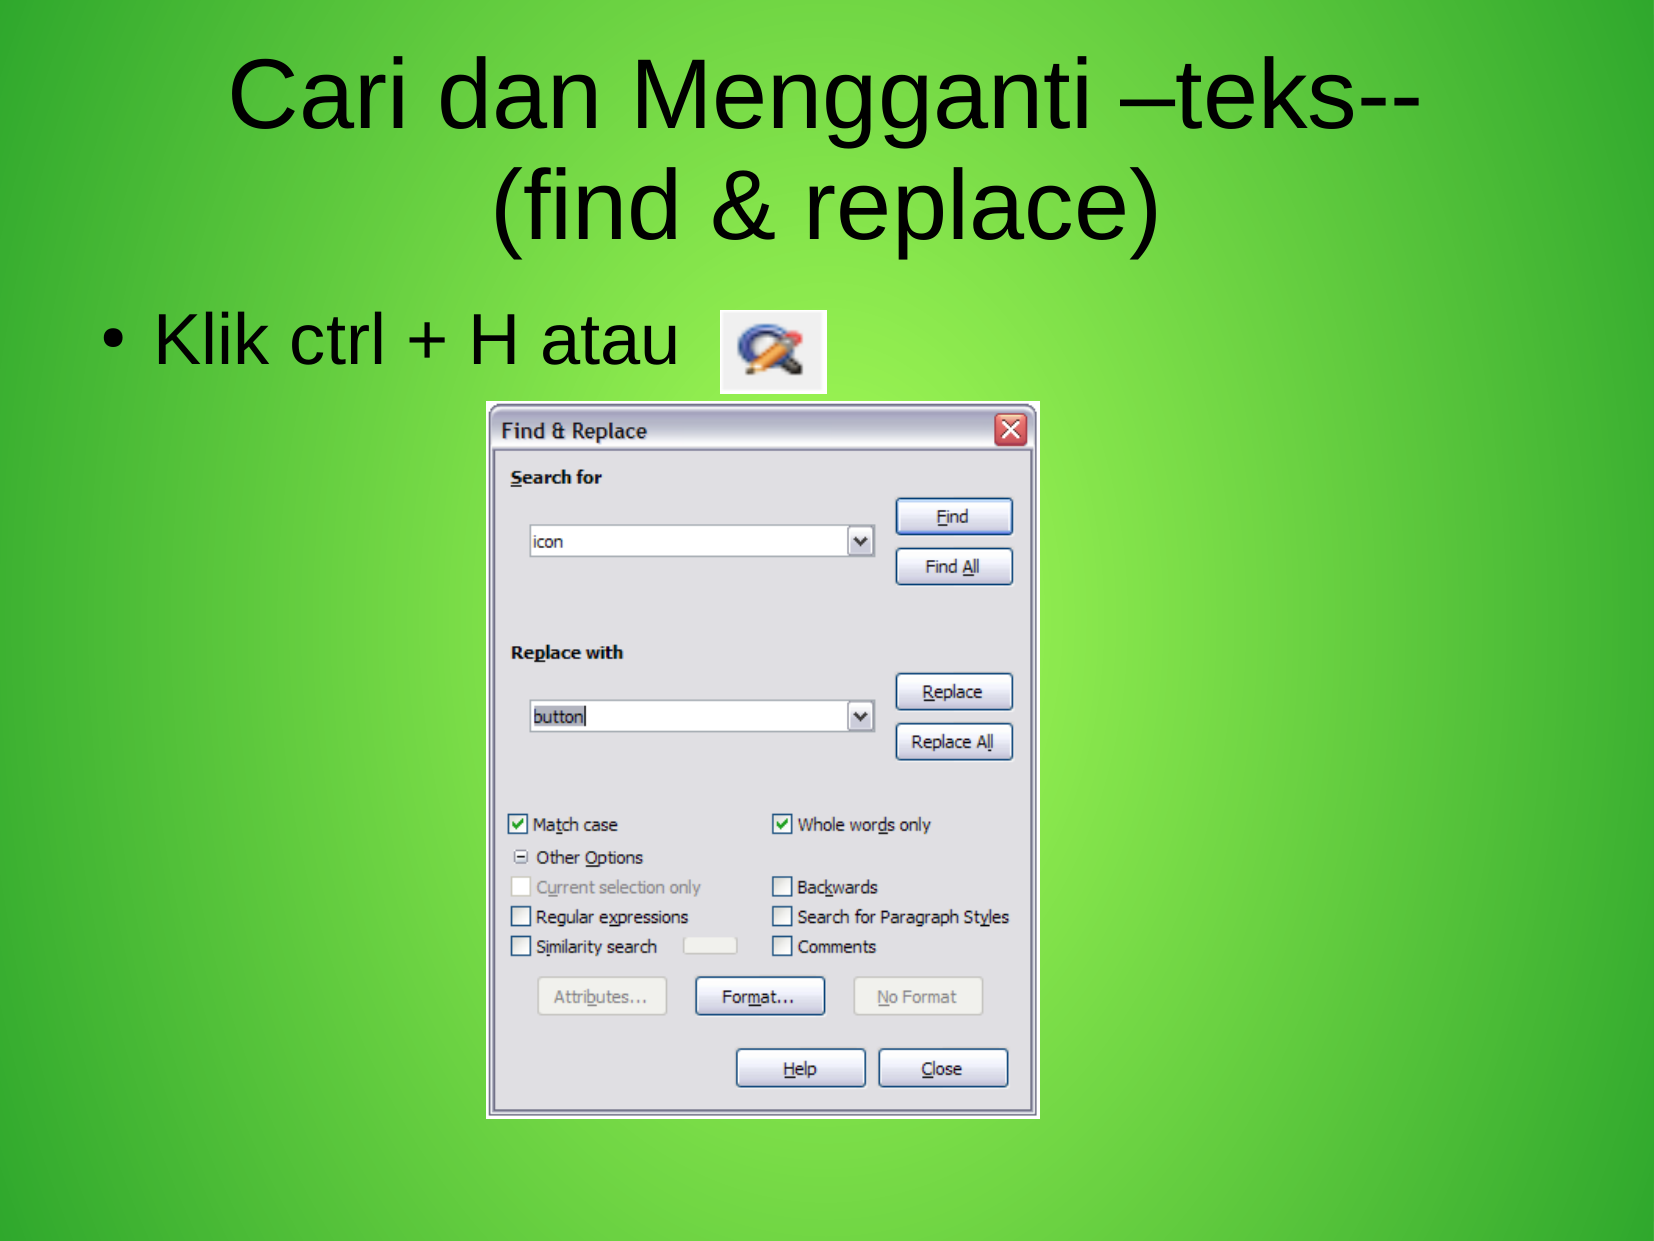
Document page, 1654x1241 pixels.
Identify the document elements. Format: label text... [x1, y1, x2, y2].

list Klik ctrl + H atau [82, 299, 1571, 1019]
title Cari dan Mengganti –teks-- (find & replace) [82, 38, 1571, 261]
picture [720, 310, 827, 394]
picture [486, 401, 1040, 1119]
